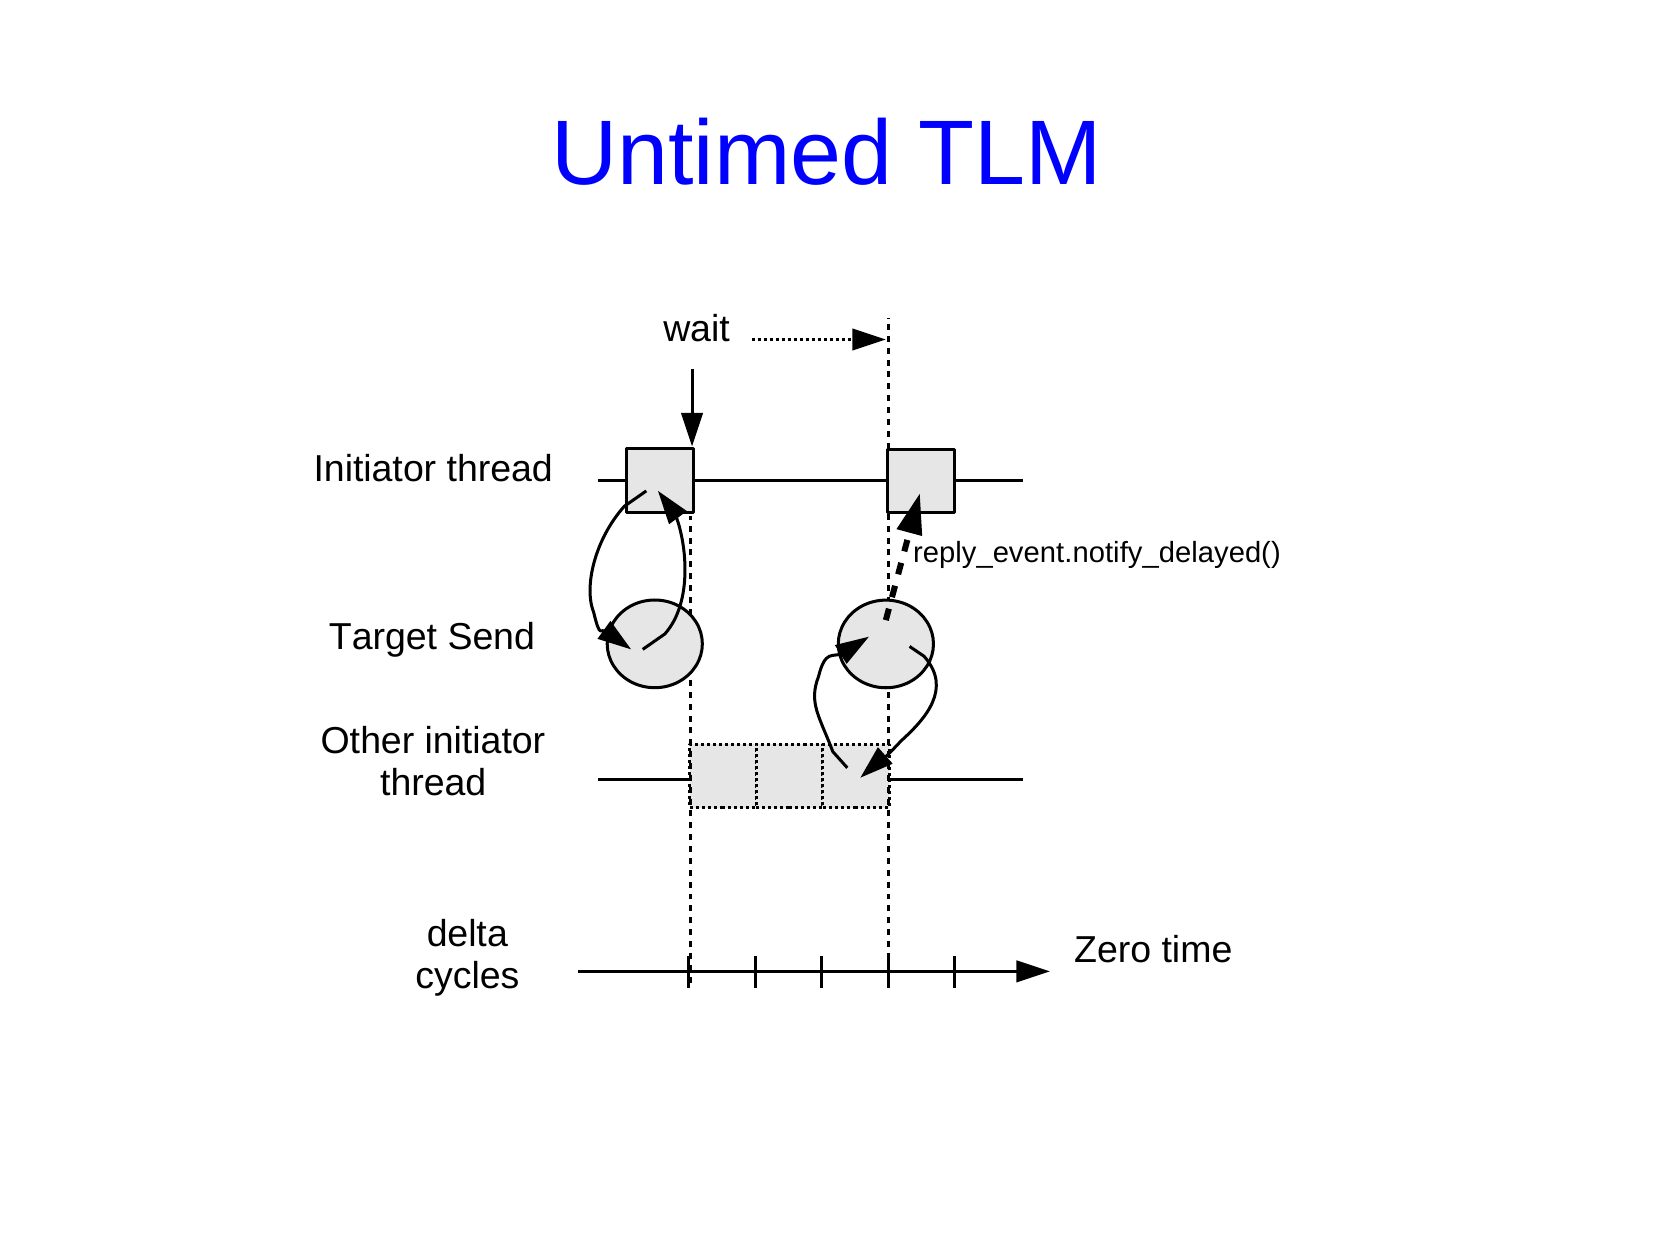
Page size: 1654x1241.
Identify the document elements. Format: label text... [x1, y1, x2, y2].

text_box [838, 600, 934, 688]
text_box [689, 744, 890, 808]
text_box Target Send [314, 607, 653, 700]
text_box wait [648, 300, 790, 392]
text_box [887, 449, 955, 513]
text_box delta cycles [400, 905, 593, 1070]
text_box Initiator thread [298, 439, 686, 532]
text_box [607, 600, 703, 688]
text_box [626, 448, 694, 513]
text_box Zero time [1059, 920, 1330, 1013]
text_box reply_event.notify_delayed() [898, 528, 1471, 605]
text_box Other initiator thread [305, 711, 672, 877]
title Untimed TLM [82, 56, 1571, 250]
